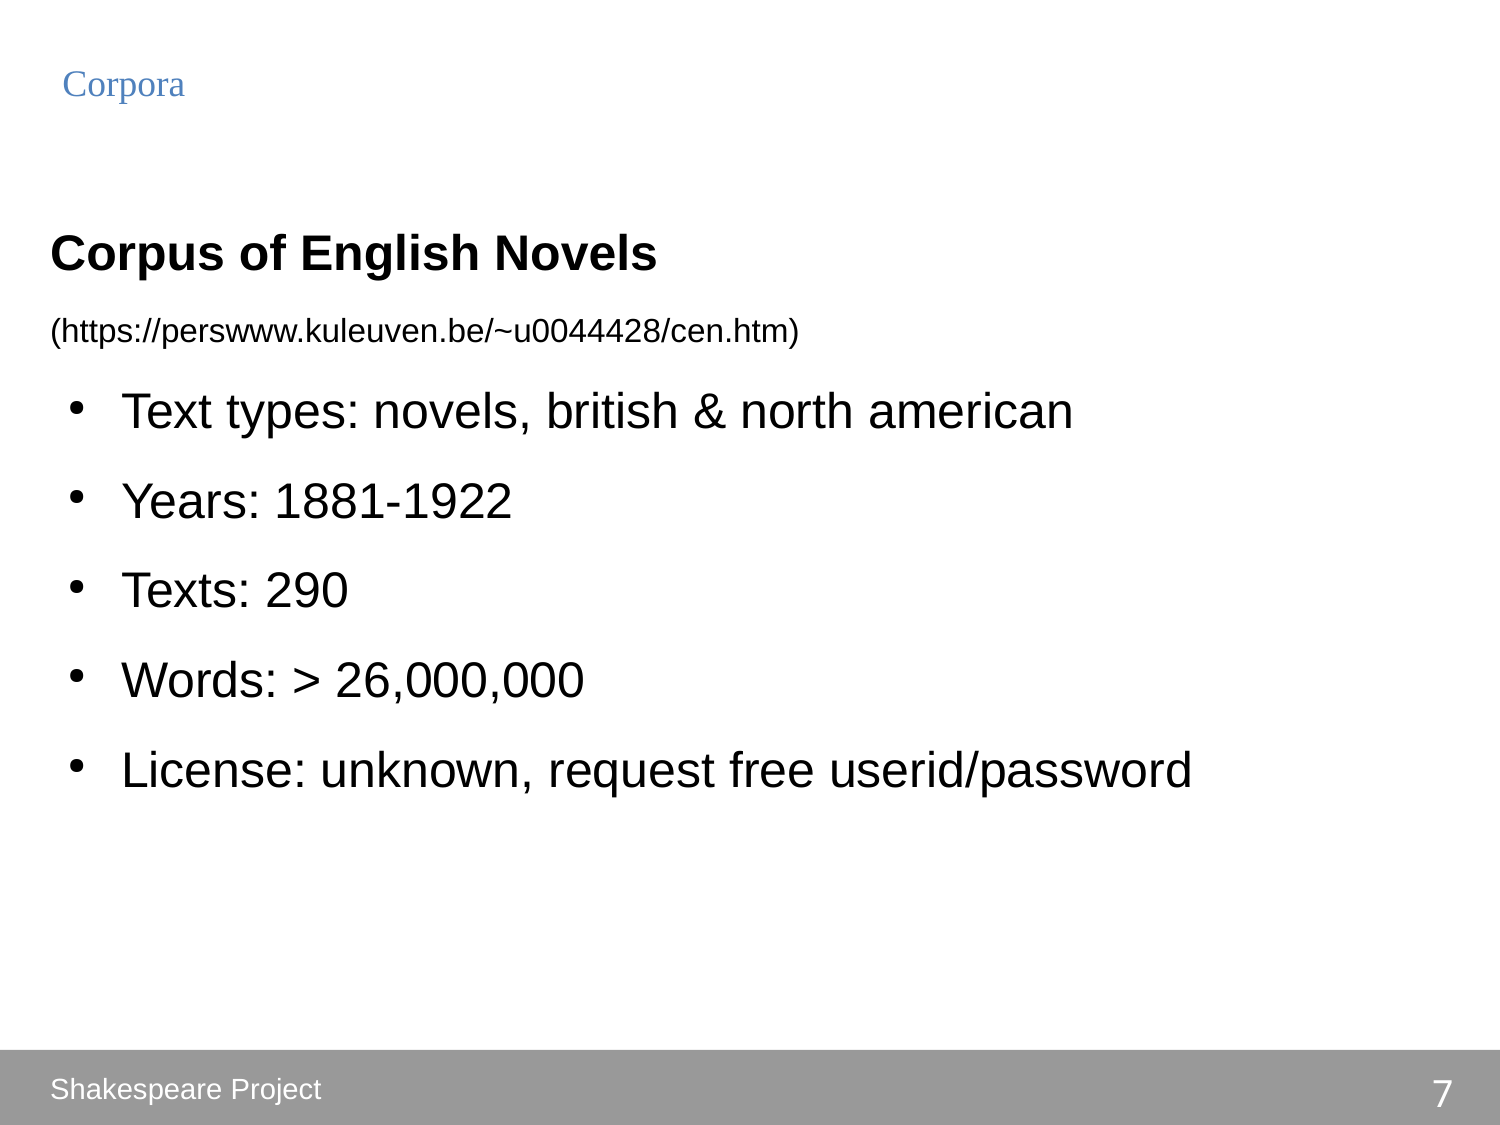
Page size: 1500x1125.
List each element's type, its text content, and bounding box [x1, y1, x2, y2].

footer Shakespeare Project [35, 1062, 1276, 1111]
list Corpus of English Novels (https://perswww.kuleuven.be/~u0044428/cen.htm) Text types: novels, british & north american Years: 1881-1922 Texts: 290 Words: > 26,000,000 License: unknown, request free userid/password [35, 212, 1423, 910]
title Corpora [62, 12, 1450, 150]
slide_number <number> [1417, 1062, 1477, 1111]
